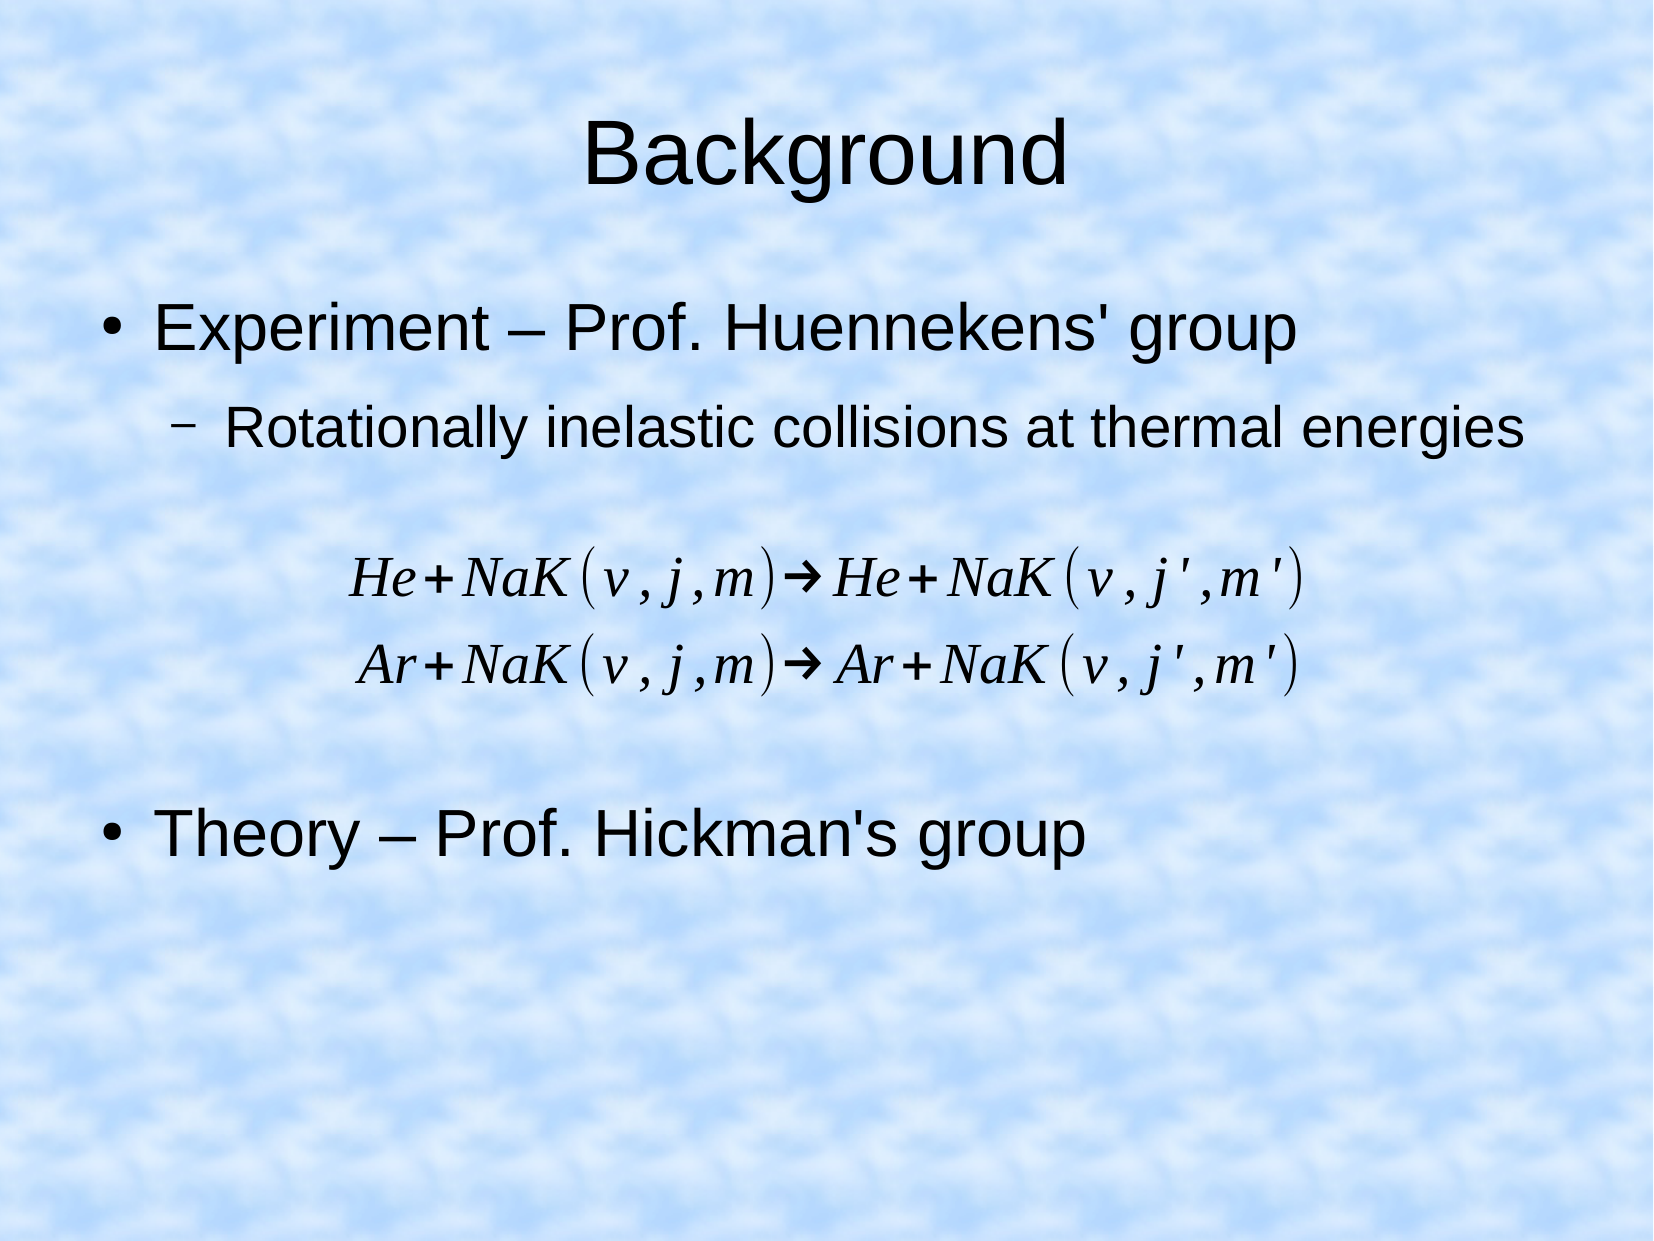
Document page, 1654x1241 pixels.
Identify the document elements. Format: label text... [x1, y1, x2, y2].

chart [346, 630, 1308, 700]
picture [0, 0, 1654, 1241]
list Experiment – Prof. Huennekens' group Rotationally inelastic collisions at thermal energies Theory – Prof. Hickman's group [82, 290, 1571, 1066]
title Background [82, 49, 1571, 257]
chart [339, 543, 1313, 614]
